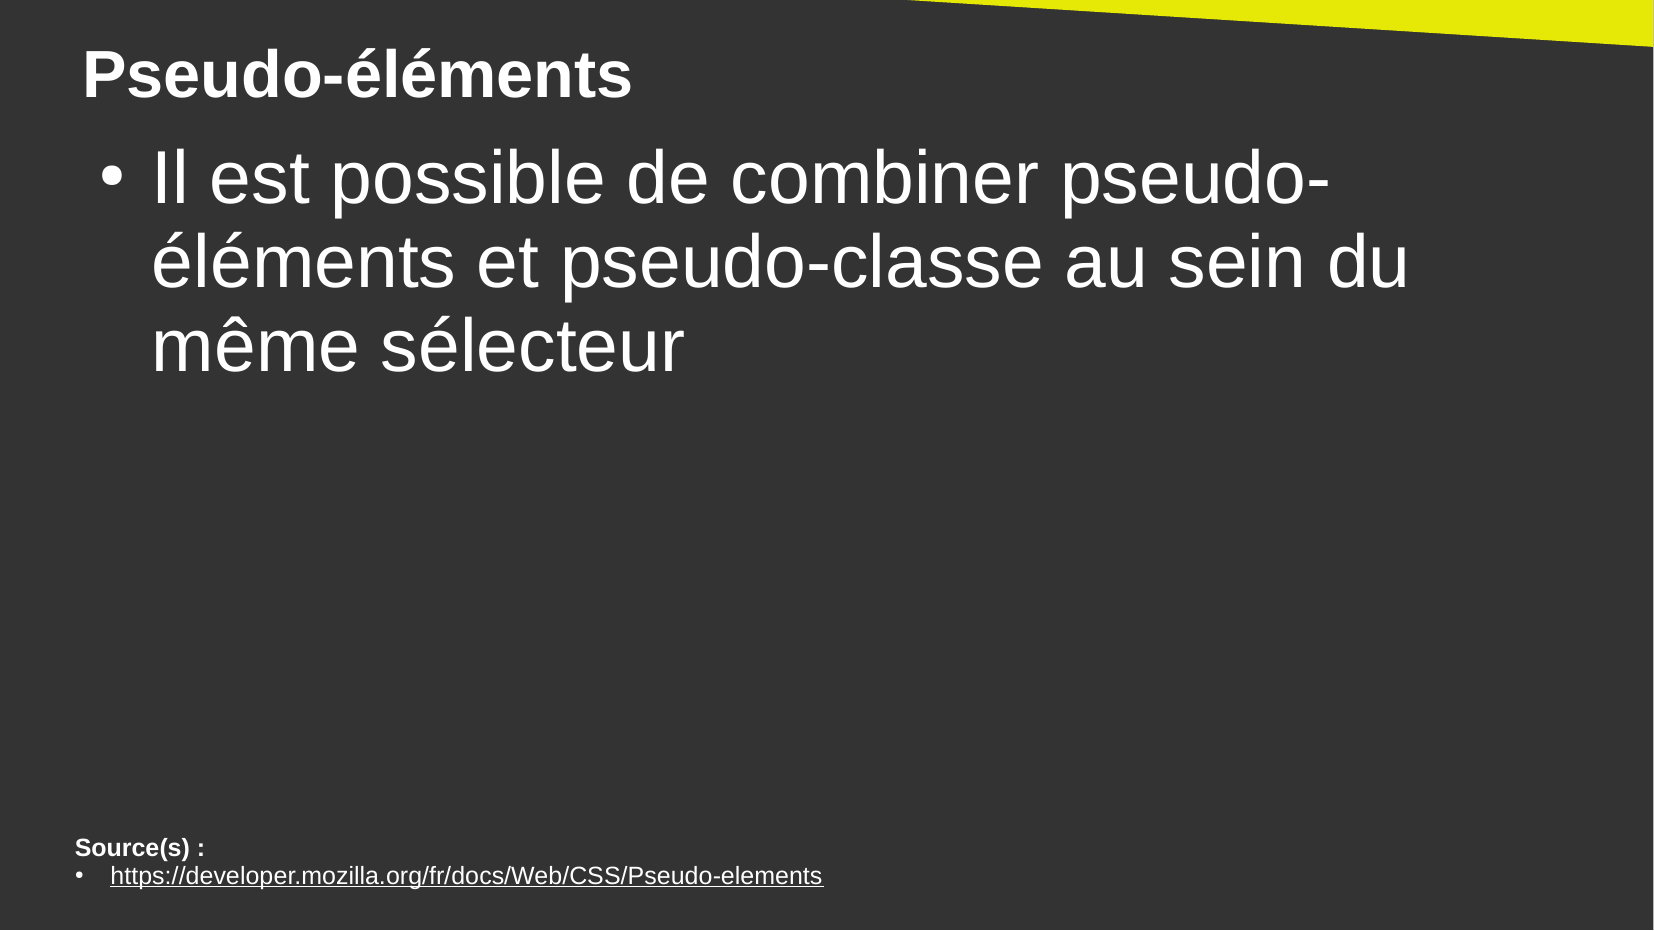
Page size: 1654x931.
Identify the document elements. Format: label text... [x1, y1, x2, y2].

text_box Source(s) : https://developer.mozilla.org/fr/docs/Web/CSS/Pseudo-elements [60, 826, 1583, 898]
list Il est possible de combiner pseudo-éléments et pseudo-classe au sein du même sélecteur [80, 135, 1620, 390]
title Pseudo-éléments [82, 37, 1571, 114]
text_box [907, 0, 1654, 47]
